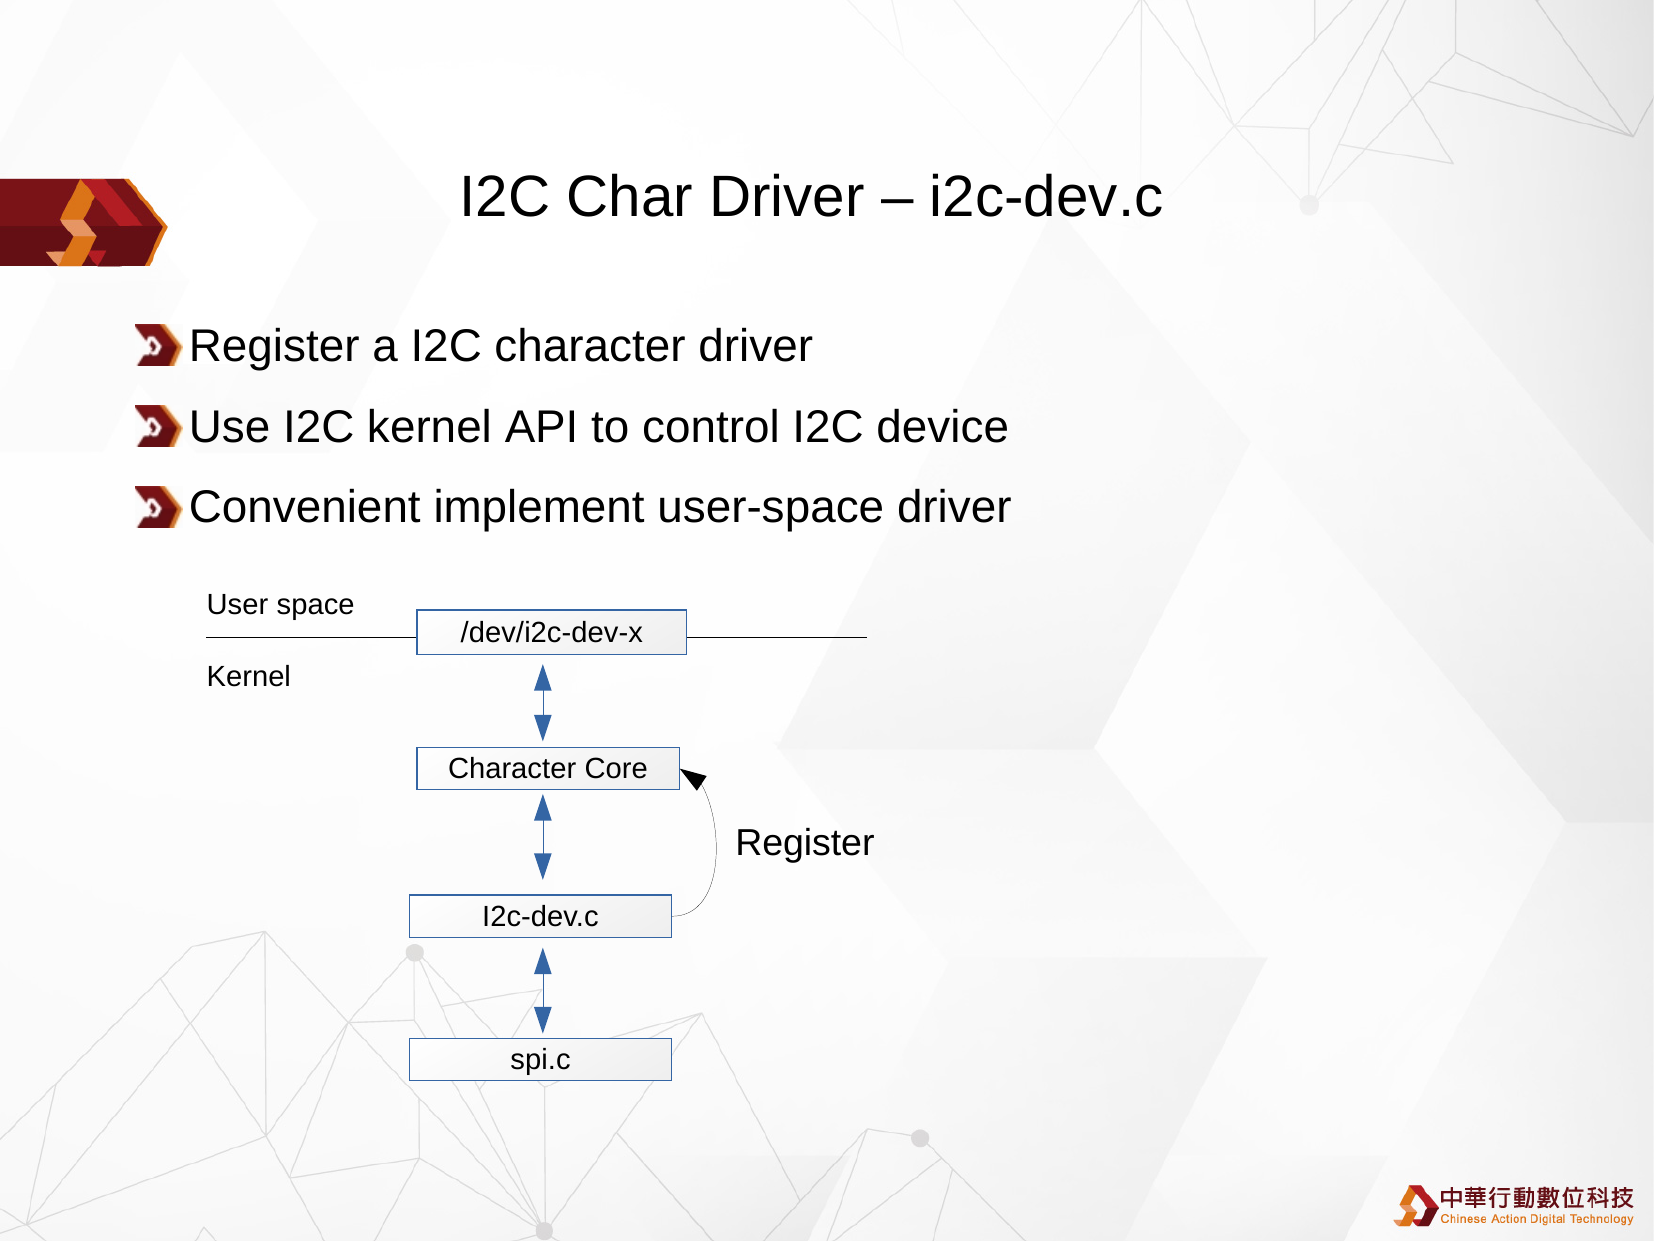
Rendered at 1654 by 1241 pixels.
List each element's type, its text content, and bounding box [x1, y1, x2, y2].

picture [0, 0, 1654, 1241]
list Register a I2C character driver Use I2C kernel API to control I2C device Convenient implement user-space driver [118, 319, 1571, 1040]
text_box Character Core [416, 747, 680, 790]
text_box I2c-dev.c [409, 894, 672, 938]
text_box /dev/i2c-dev-x [416, 609, 687, 655]
text_box spi.c [409, 1038, 672, 1081]
text_box User space [191, 580, 372, 628]
text_box Kernel [191, 652, 372, 701]
title I2C Char Driver – i2c-dev.c [118, 112, 1506, 281]
